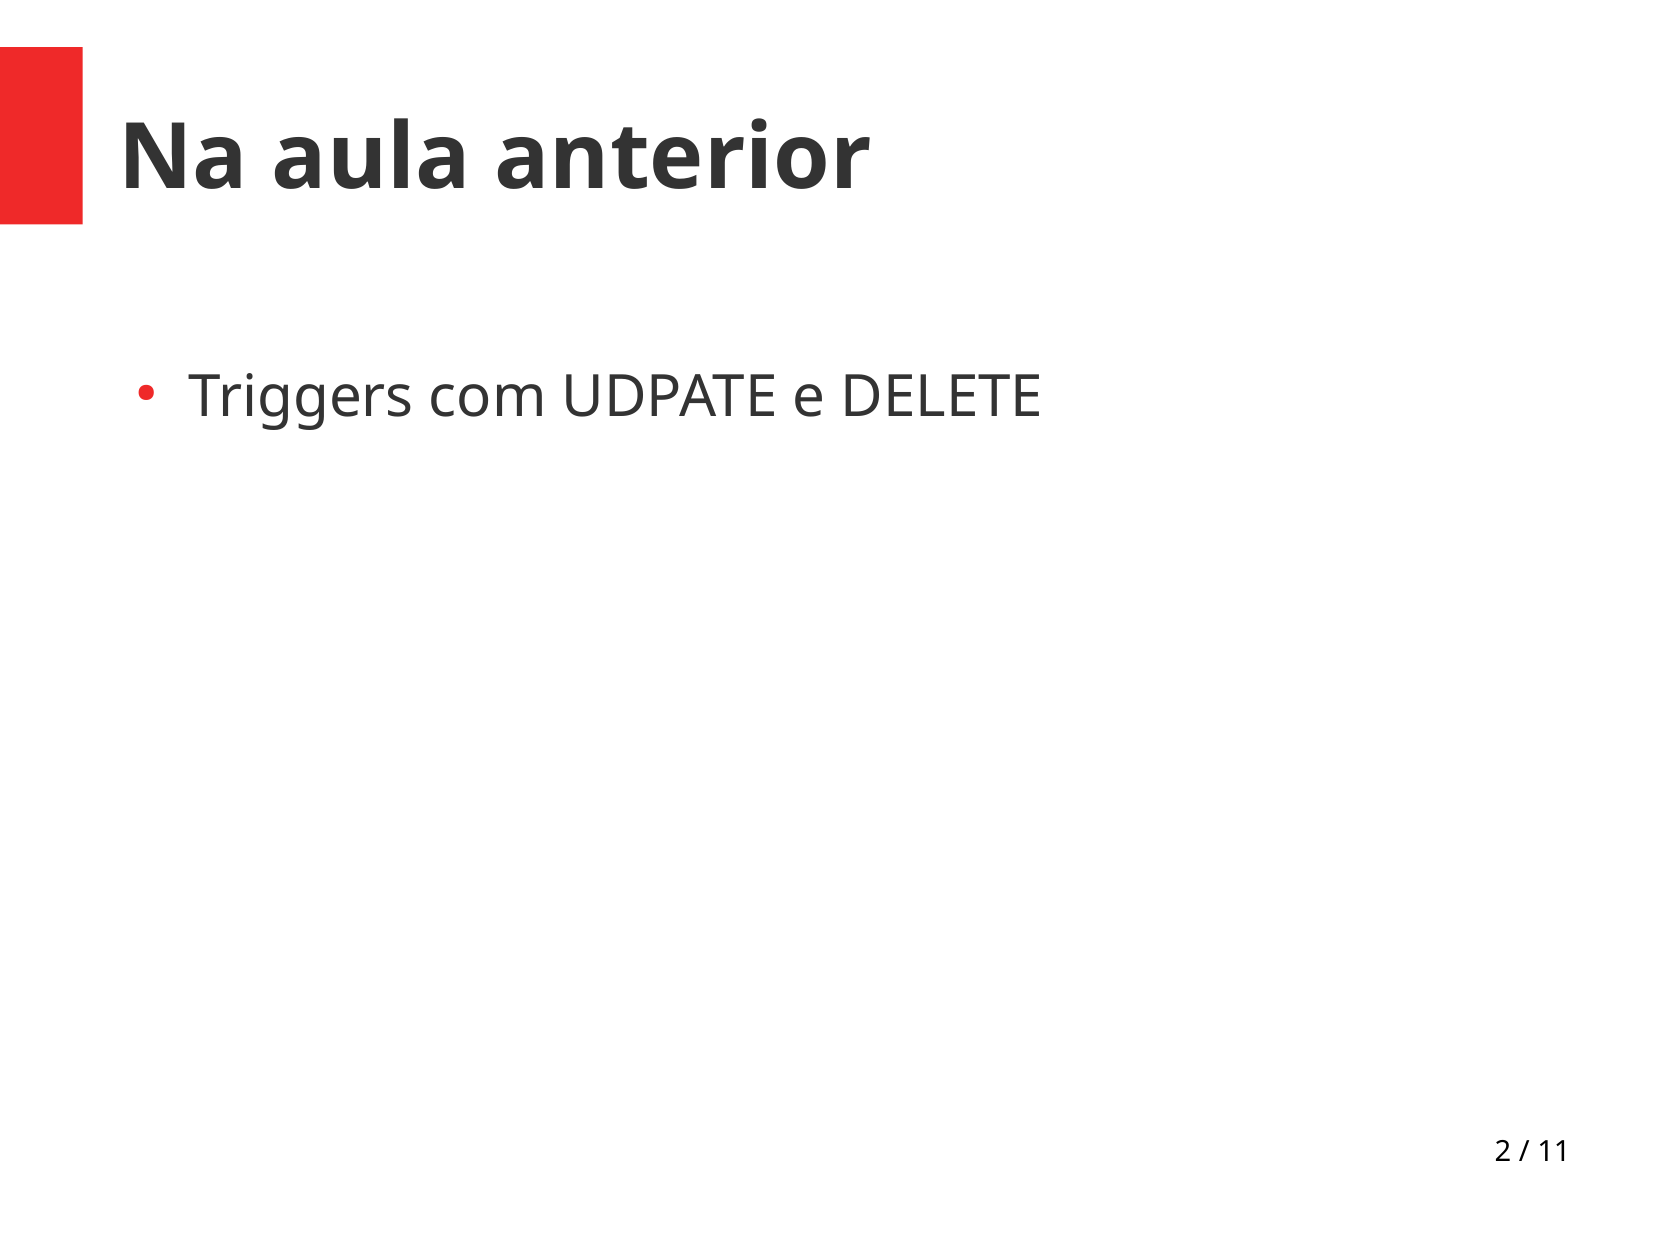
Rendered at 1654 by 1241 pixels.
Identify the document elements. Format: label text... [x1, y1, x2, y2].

title Na aula anterior [118, 49, 1571, 257]
list Triggers com UDPATE e DELETE [118, 354, 1536, 1074]
